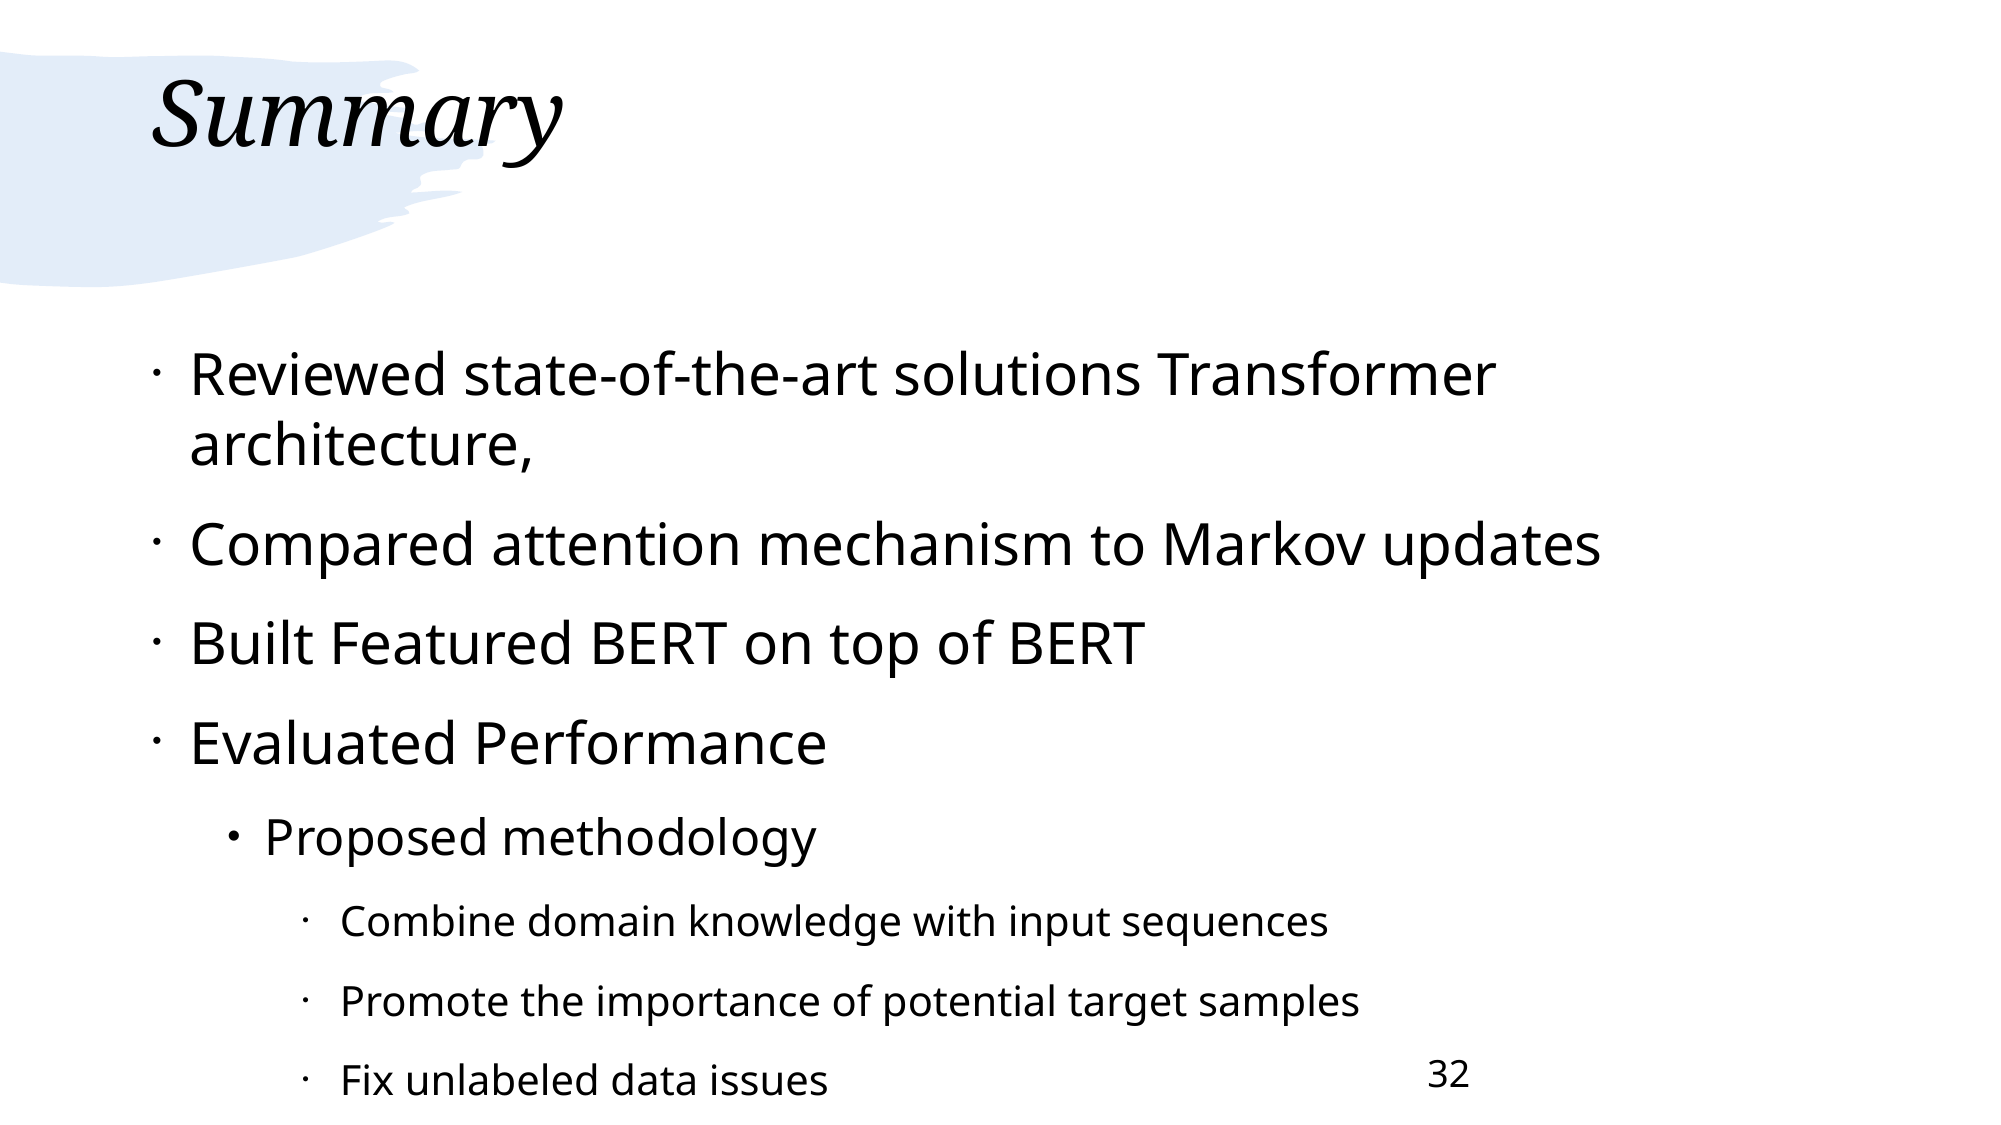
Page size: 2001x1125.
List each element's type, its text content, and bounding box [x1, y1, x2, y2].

slide_number <number> [1412, 1042, 1863, 1103]
title Summary [137, 59, 1863, 278]
list Reviewed state-of-the-art solutions Transformer architecture, Compared attention mechanism to Markov updates Built Featured BERT on top of BERT Evaluated Performance Proposed methodology Combine domain knowledge with input sequences Promote the importance of potential target samples Fix unlabeled data issues [137, 329, 1863, 1013]
